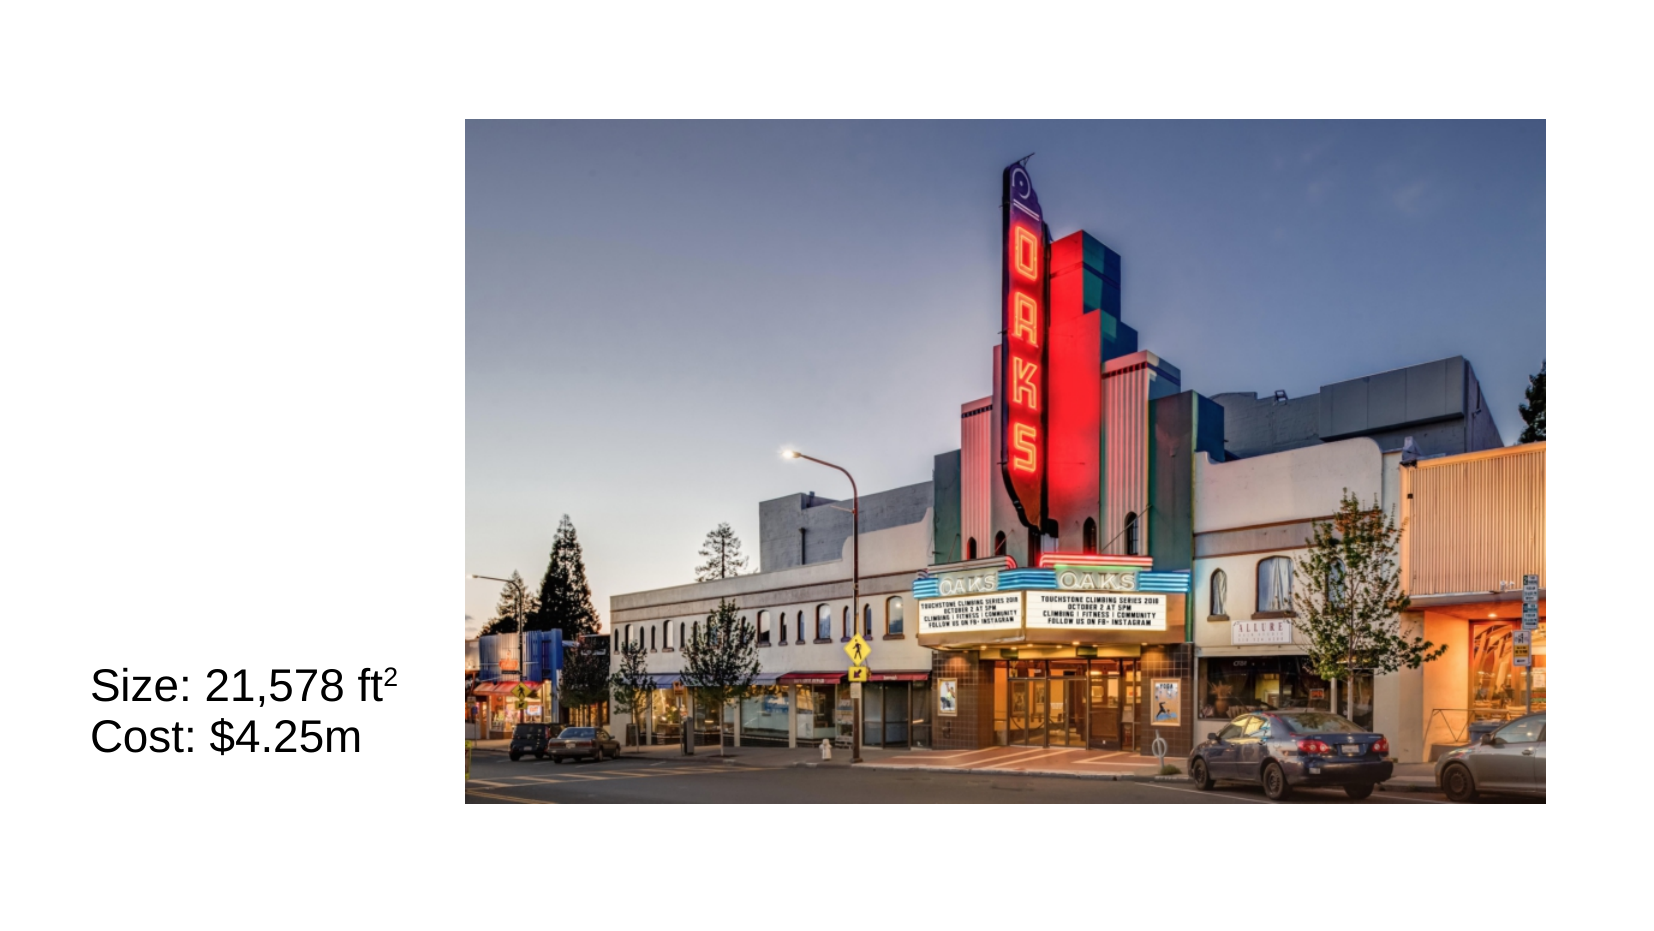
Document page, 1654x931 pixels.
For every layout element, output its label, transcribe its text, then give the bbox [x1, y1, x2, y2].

title Size: 21,578 ft2 Cost: $4.25m [90, 660, 481, 763]
picture [465, 119, 1546, 804]
